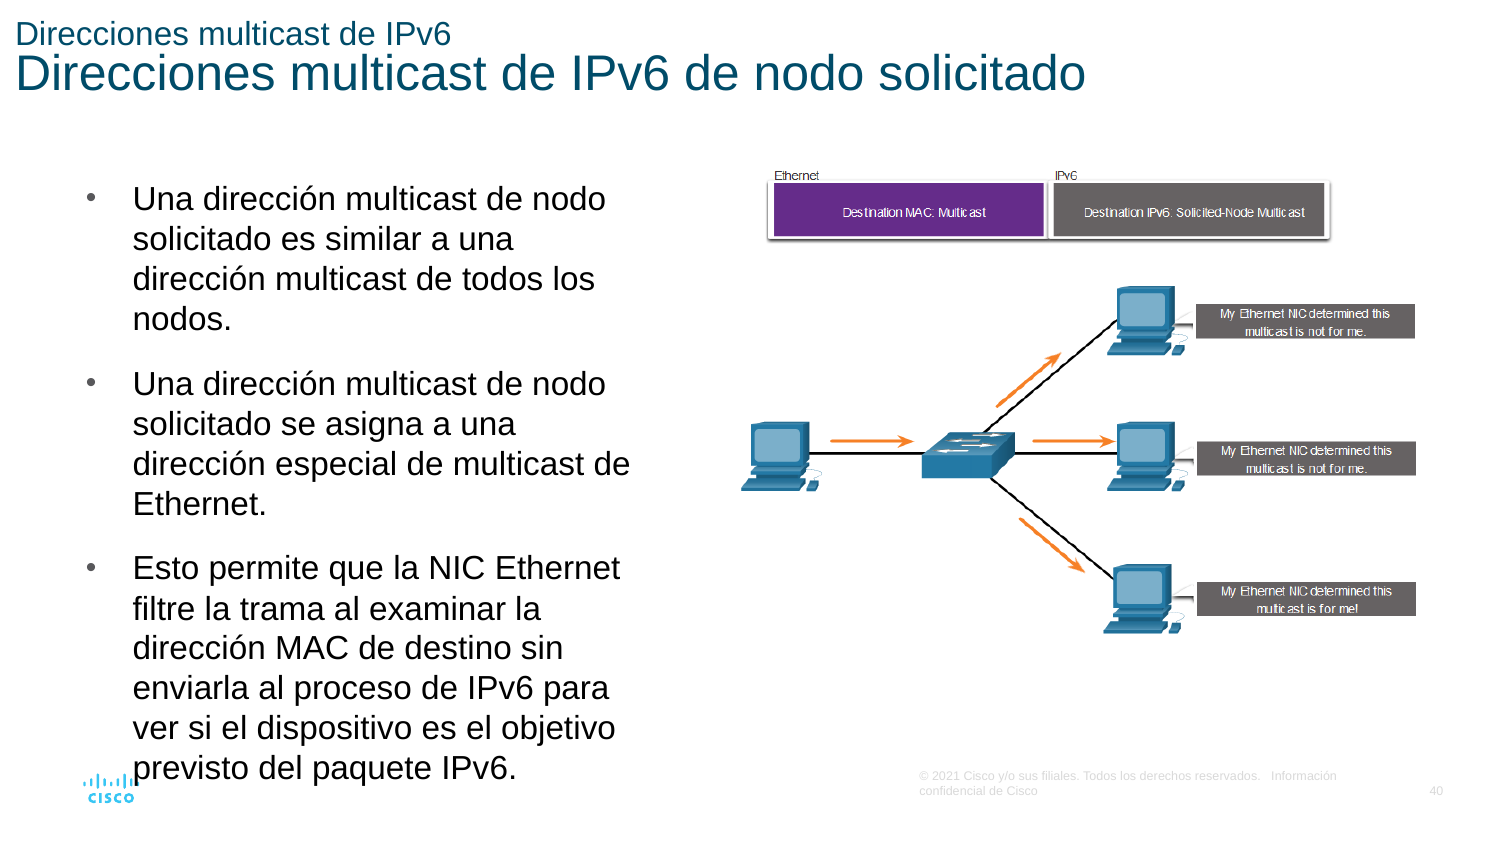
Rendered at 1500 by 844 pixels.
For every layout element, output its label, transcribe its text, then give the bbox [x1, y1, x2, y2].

title Direcciones multicast de IPv6 Direcciones multicast de IPv6 de nodo solicitado [0, 0, 1369, 121]
picture [723, 158, 1430, 665]
list Una dirección multicast de nodo solicitado es similar a una dirección multicast de todos los nodos. Una dirección multicast de nodo solicitado se asigna a una dirección especial de multicast de Ethernet. Esto permite que la NIC Ethernet filtre la trama al examinar la dirección MAC de destino sin enviarla al proceso de IPv6 para ver si el dispositivo es el objetivo previsto del paquete IPv6. [70, 169, 670, 720]
